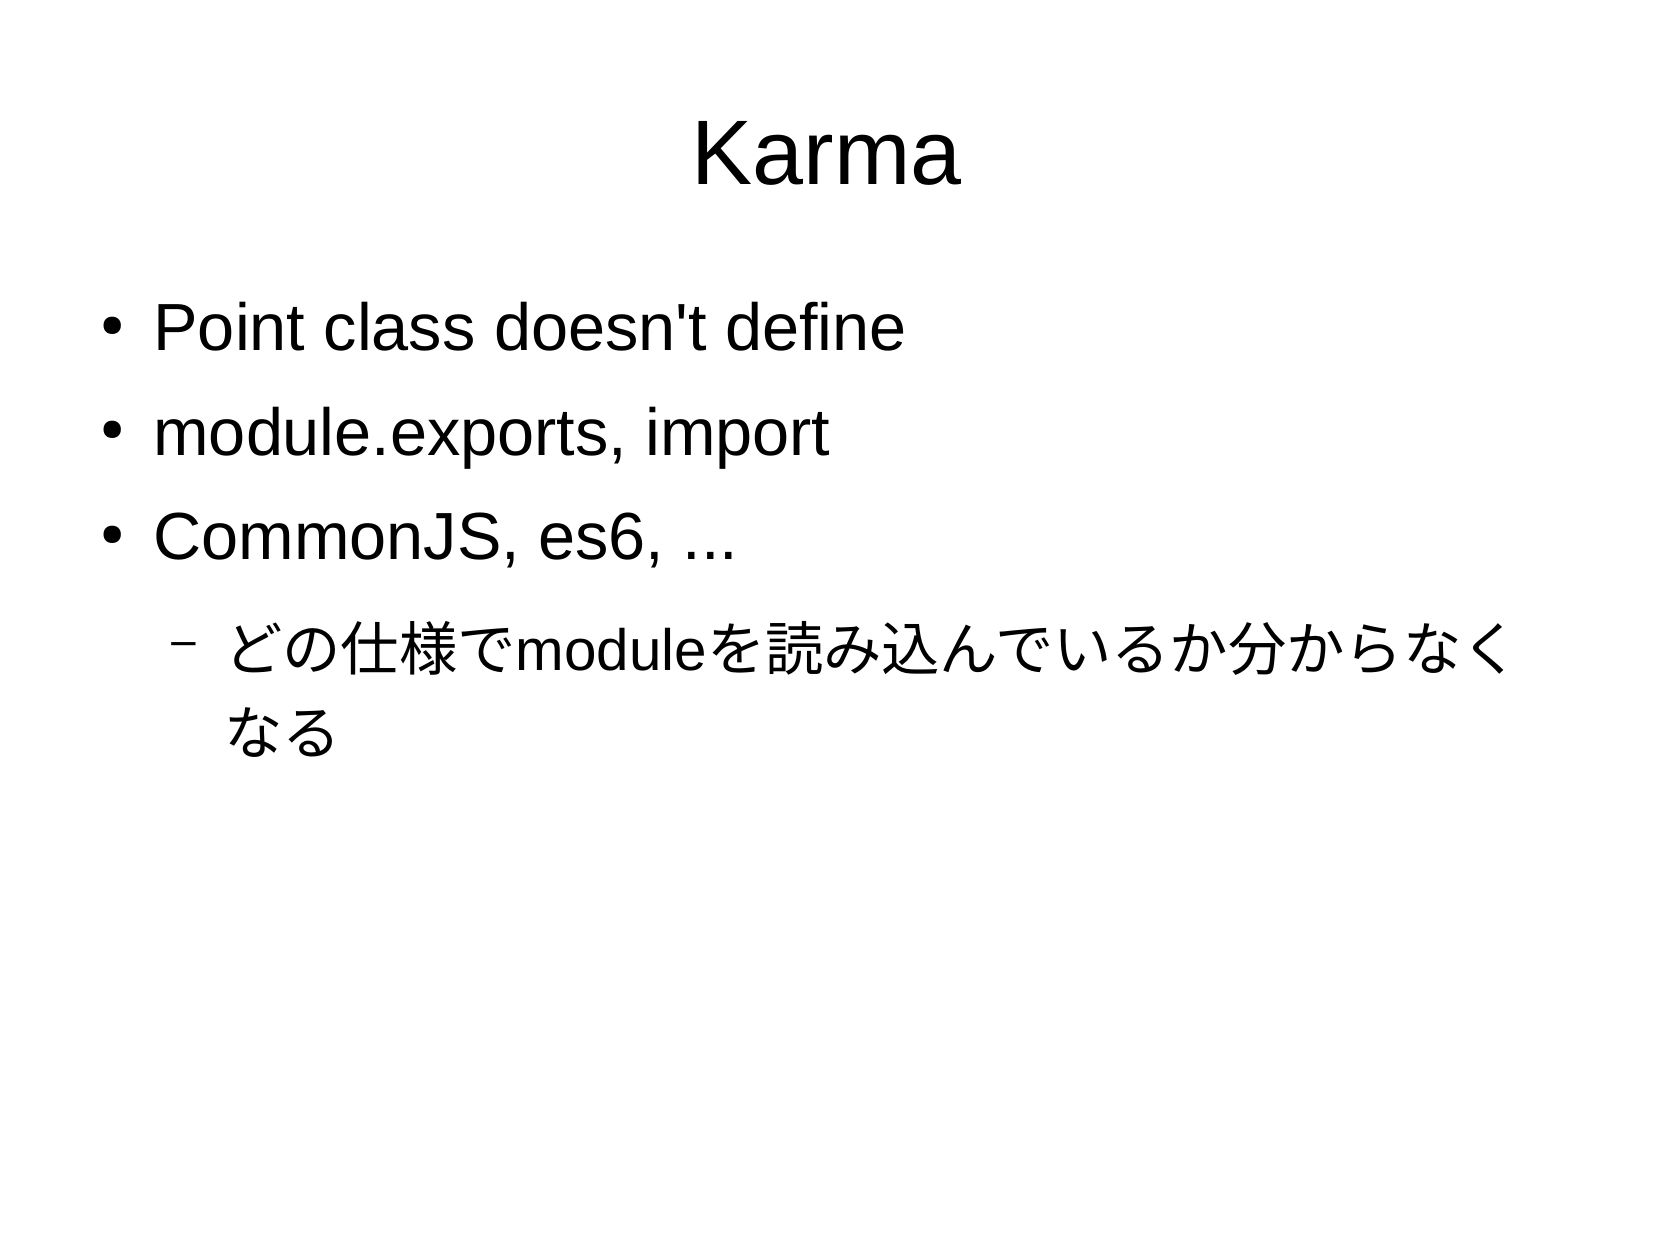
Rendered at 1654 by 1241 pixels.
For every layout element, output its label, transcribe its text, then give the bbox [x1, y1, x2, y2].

list Point class doesn't define module.exports, import CommonJS, es6, ... どの仕様でmoduleを読み込んでいるか分からなくなる [82, 290, 1571, 1010]
title Karma [82, 49, 1571, 257]
